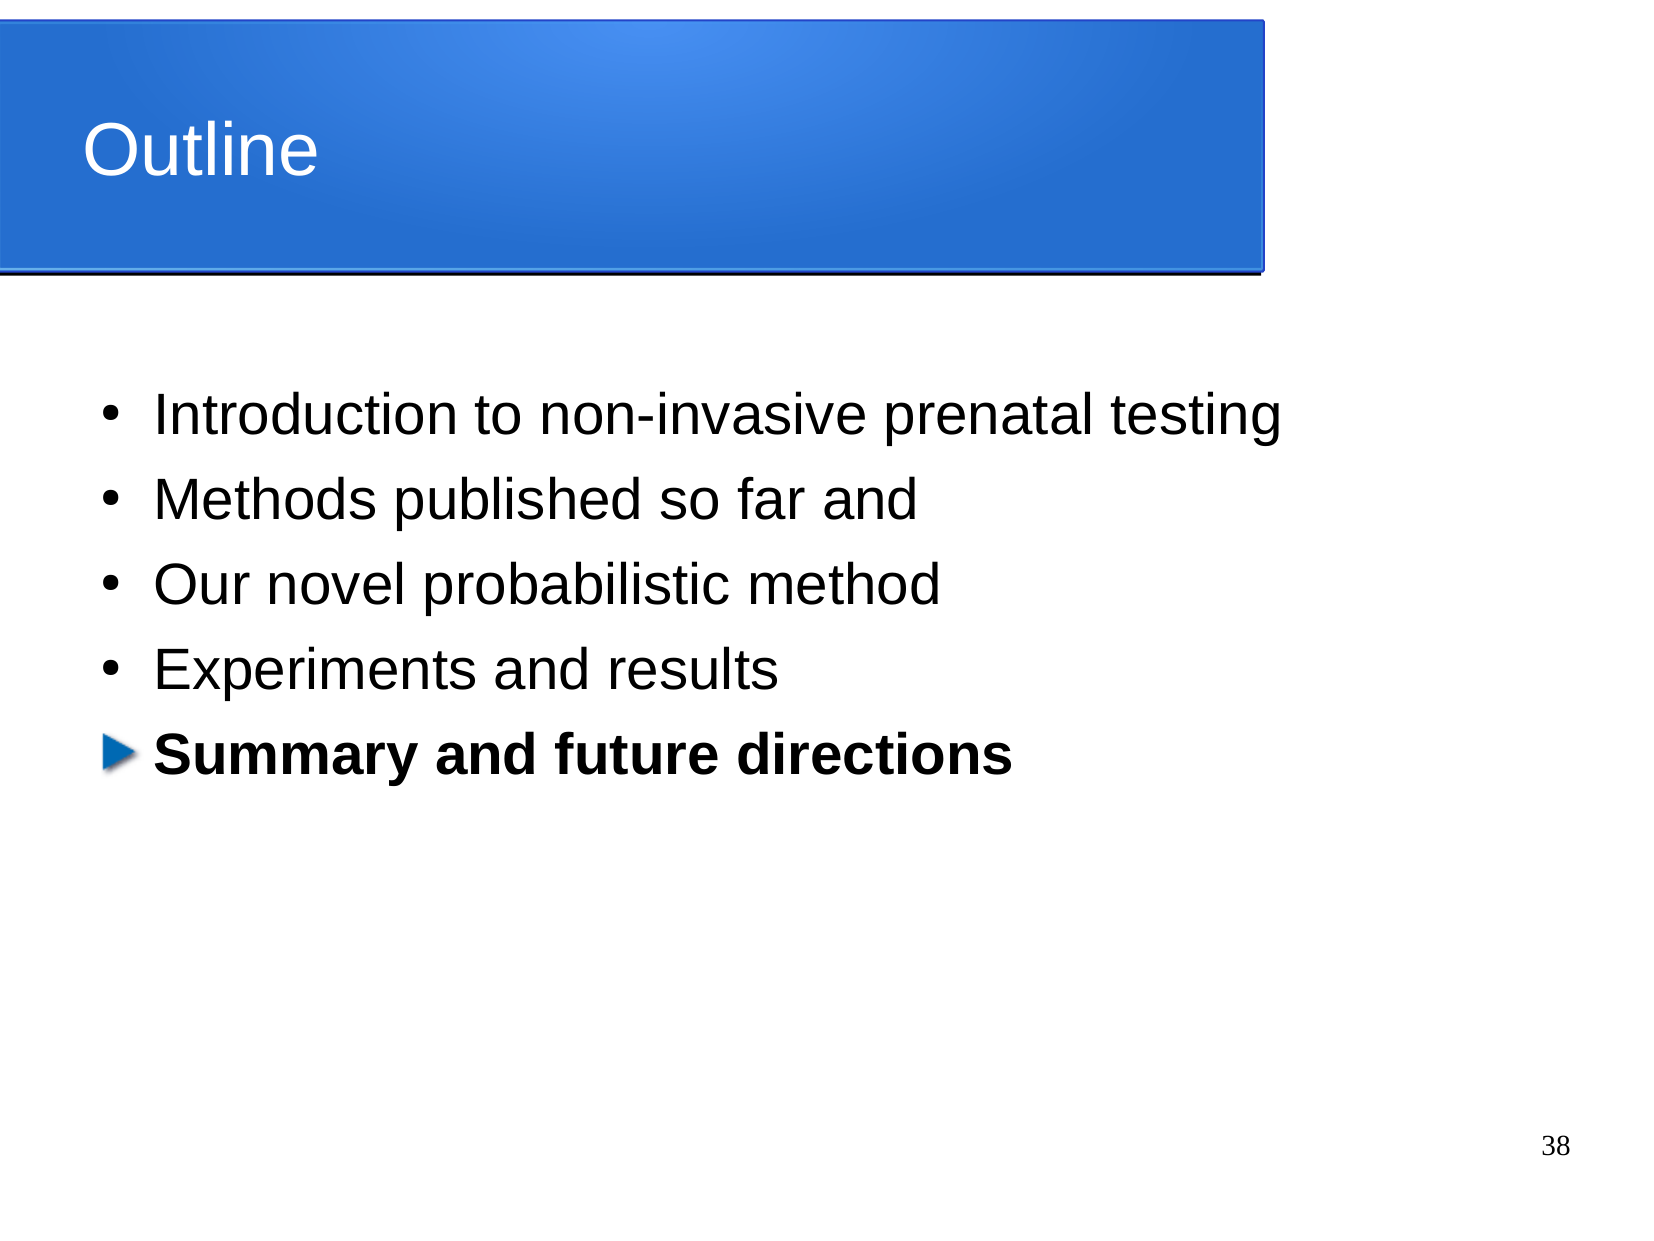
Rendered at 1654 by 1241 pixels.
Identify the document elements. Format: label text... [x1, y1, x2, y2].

title Outline [82, 47, 1235, 252]
list Introduction to non-invasive prenatal testing Methods published so far and Our novel probabilistic method Experiments and results Summary and future directions [82, 381, 1571, 1102]
